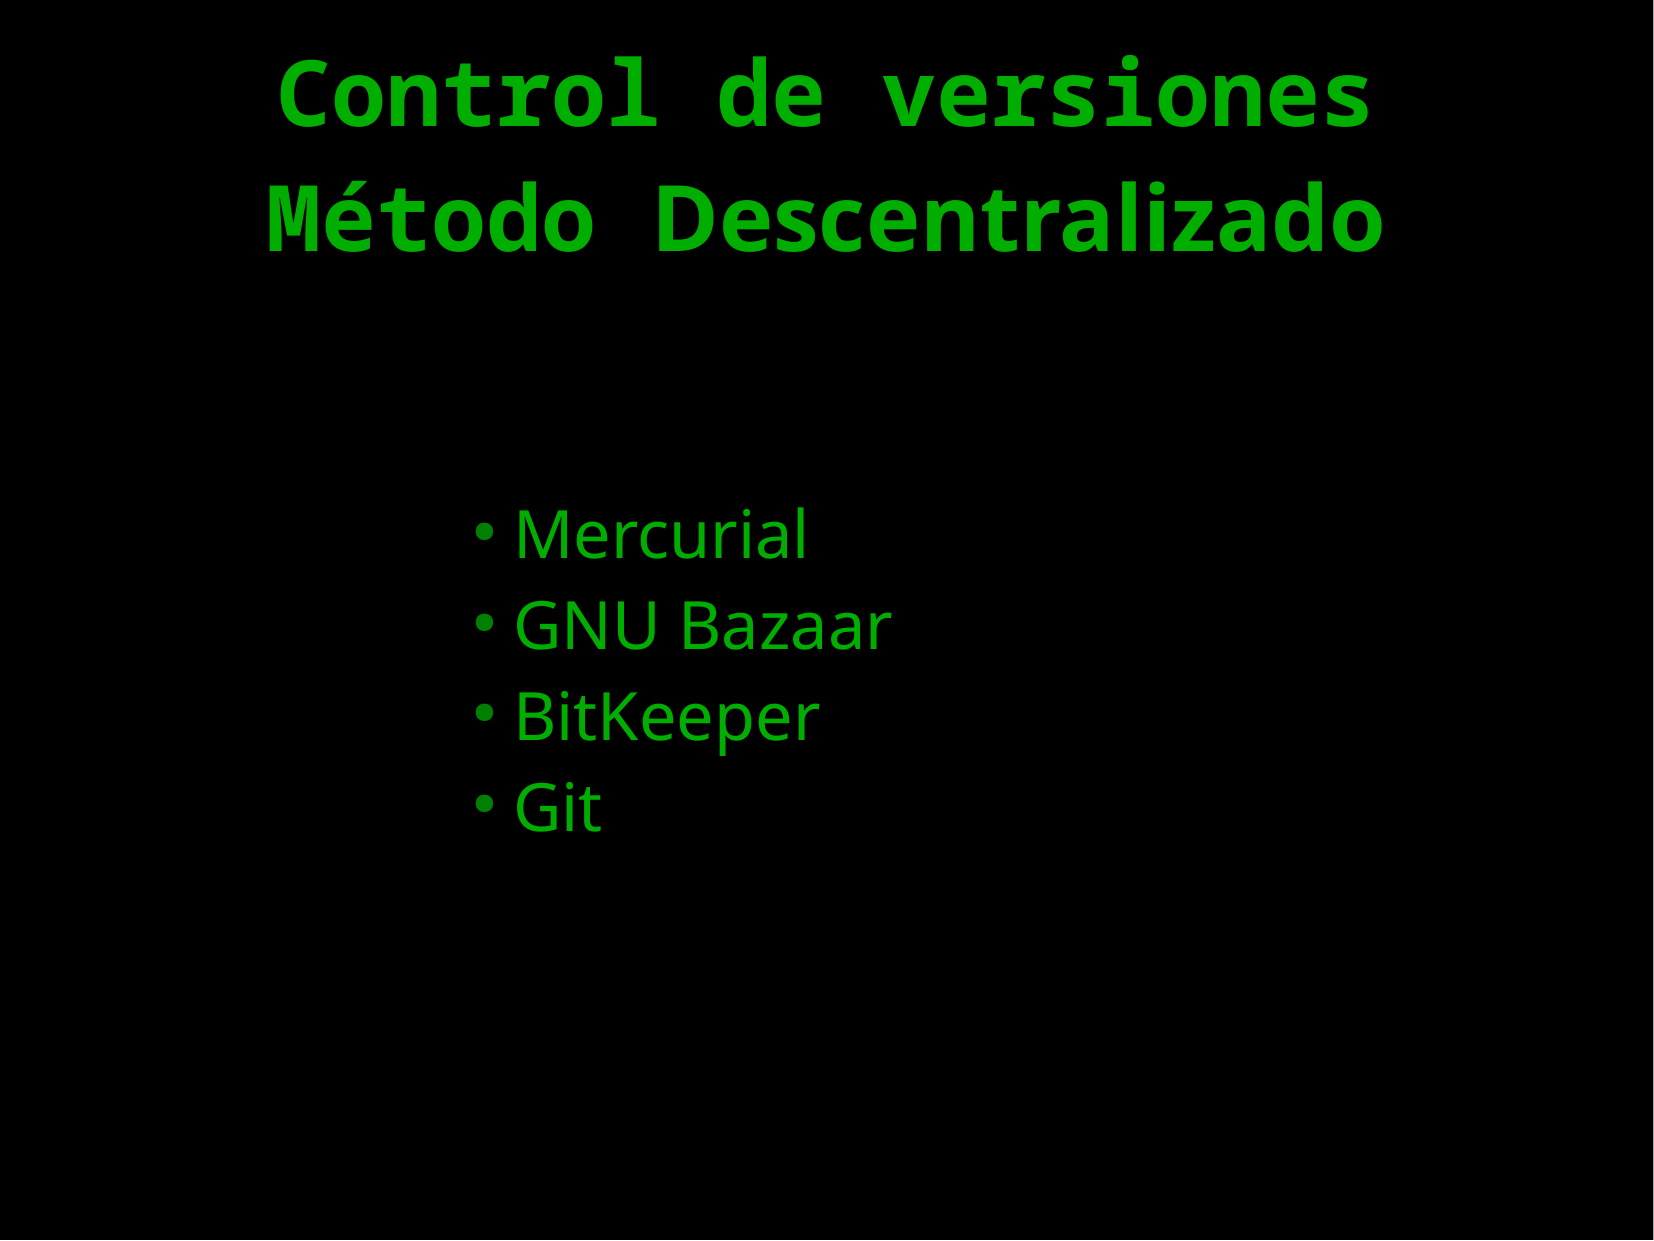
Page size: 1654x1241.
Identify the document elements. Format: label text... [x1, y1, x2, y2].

text_box Mercurial GNU Bazaar BitKeeper Git [472, 295, 1654, 969]
title Control de versiones Método Descentralizado [82, 43, 1571, 263]
